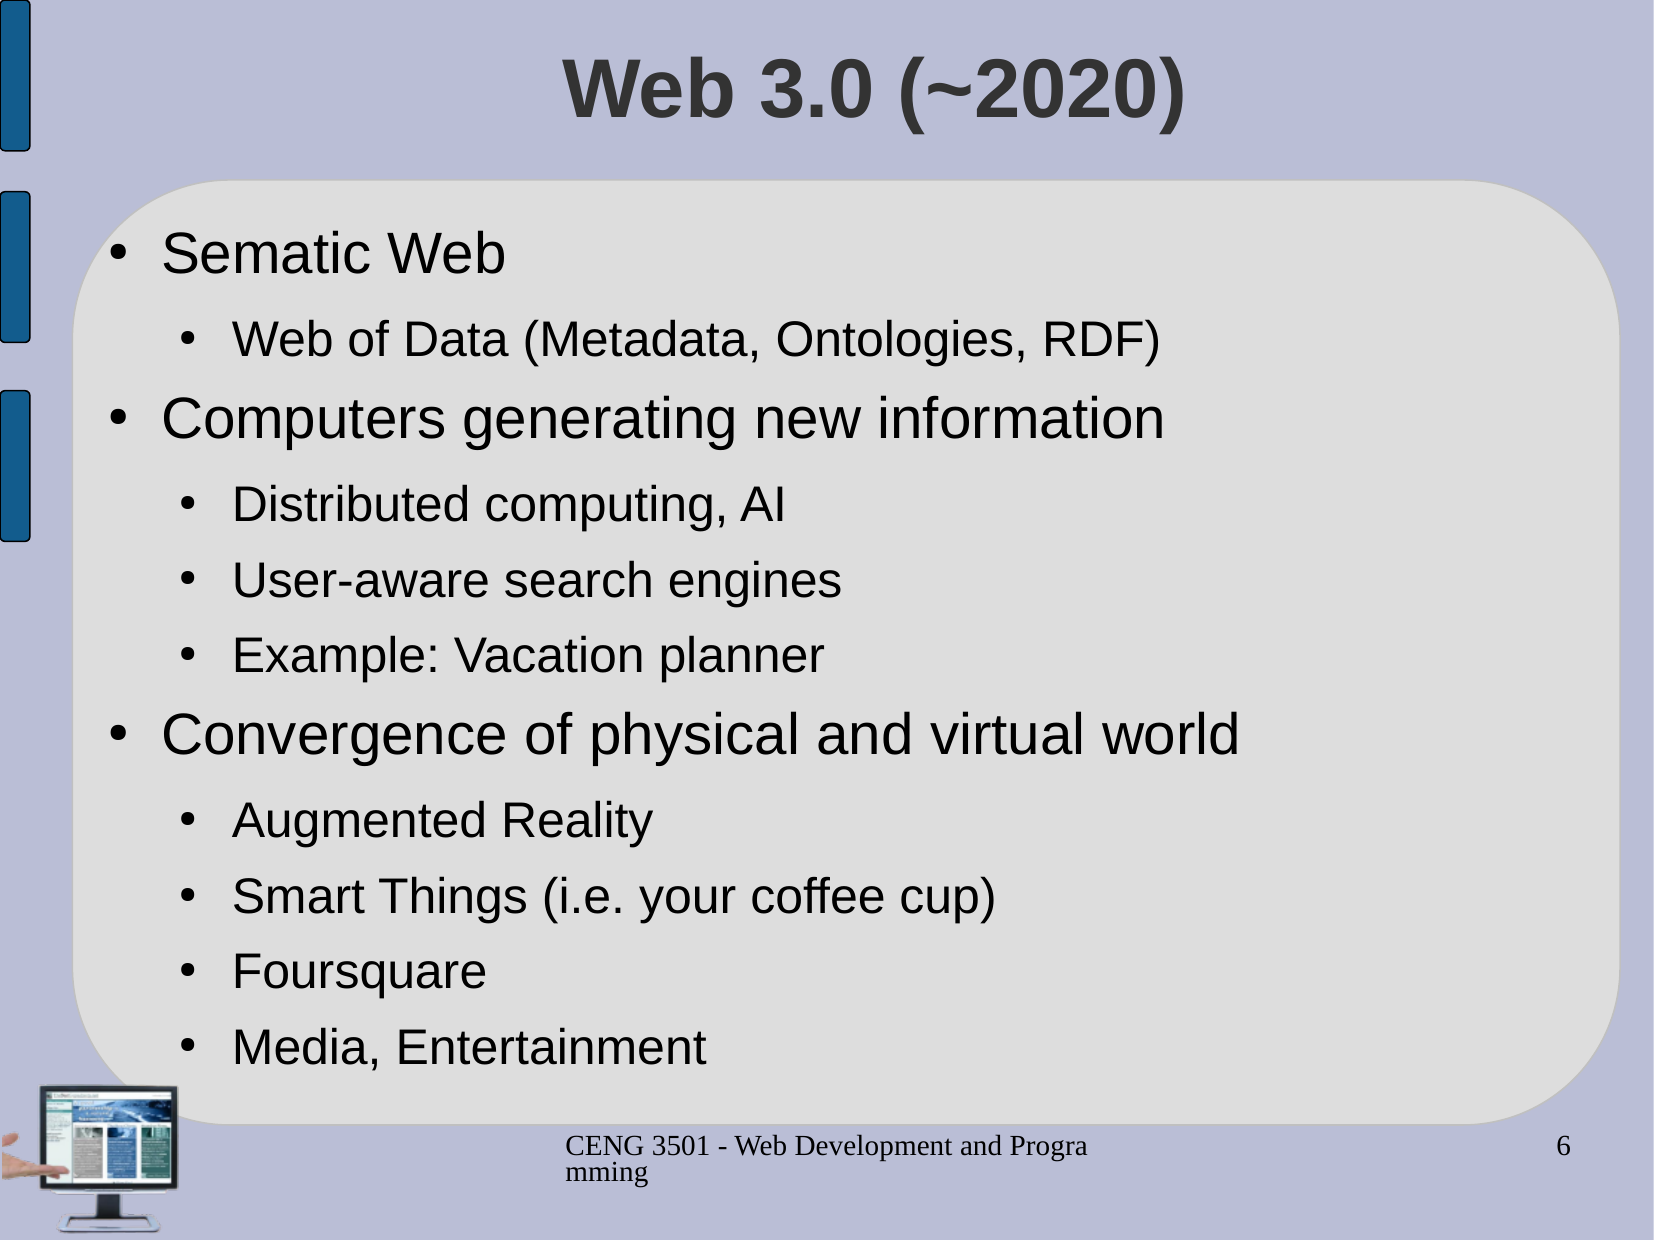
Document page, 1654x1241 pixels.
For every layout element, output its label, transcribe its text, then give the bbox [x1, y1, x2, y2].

picture [2, 1079, 225, 1238]
title Web 3.0 (~2020) [112, 29, 1637, 155]
list Sematic Web Web of Data (Metadata, Ontologies, RDF) Computers generating new information Distributed computing, AI User-aware search engines Example: Vacation planner Convergence of physical and virtual world Augmented Reality Smart Things (i.e. your coffee cup) Foursquare Media, Entertainment [90, 225, 1620, 1230]
